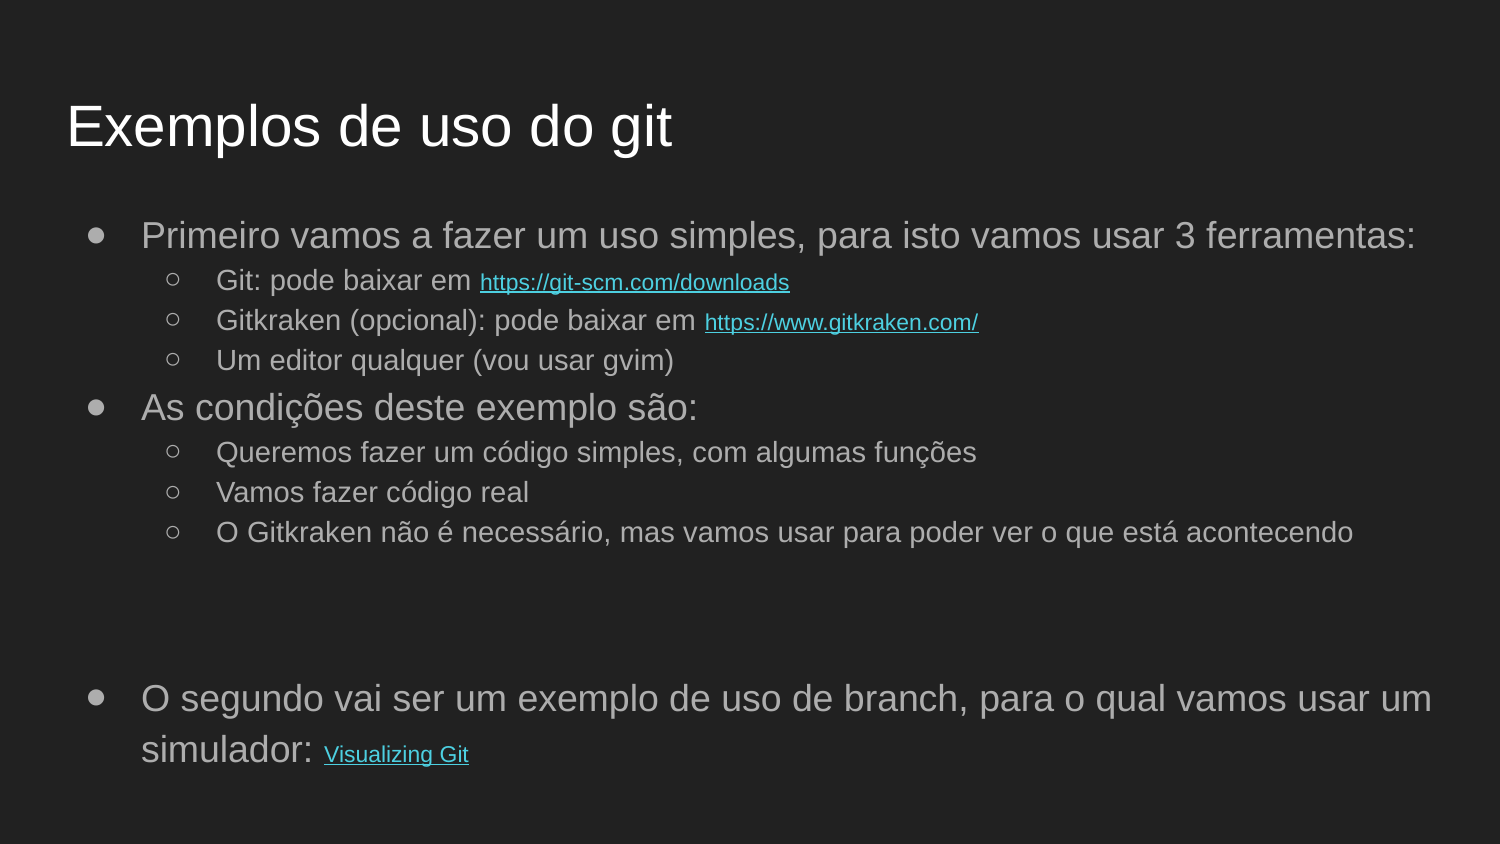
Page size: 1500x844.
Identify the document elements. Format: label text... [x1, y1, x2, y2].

list Primeiro vamos a fazer um uso simples, para isto vamos usar 3 ferramentas: Git: pode baixar em https://git-scm.com/downloads Gitkraken (opcional): pode baixar em https://www.gitkraken.com/ Um editor qualquer (vou usar gvim) As condições deste exemplo são: Queremos fazer um código simples, com algumas funções Vamos fazer código real O Gitkraken não é necessário, mas vamos usar para poder ver o que está acontecendo O segundo vai ser um exemplo de uso de branch, para o qual vamos usar um simulador: Visualizing Git [51, 189, 1449, 819]
title Exemplos de uso do git [51, 72, 1449, 167]
